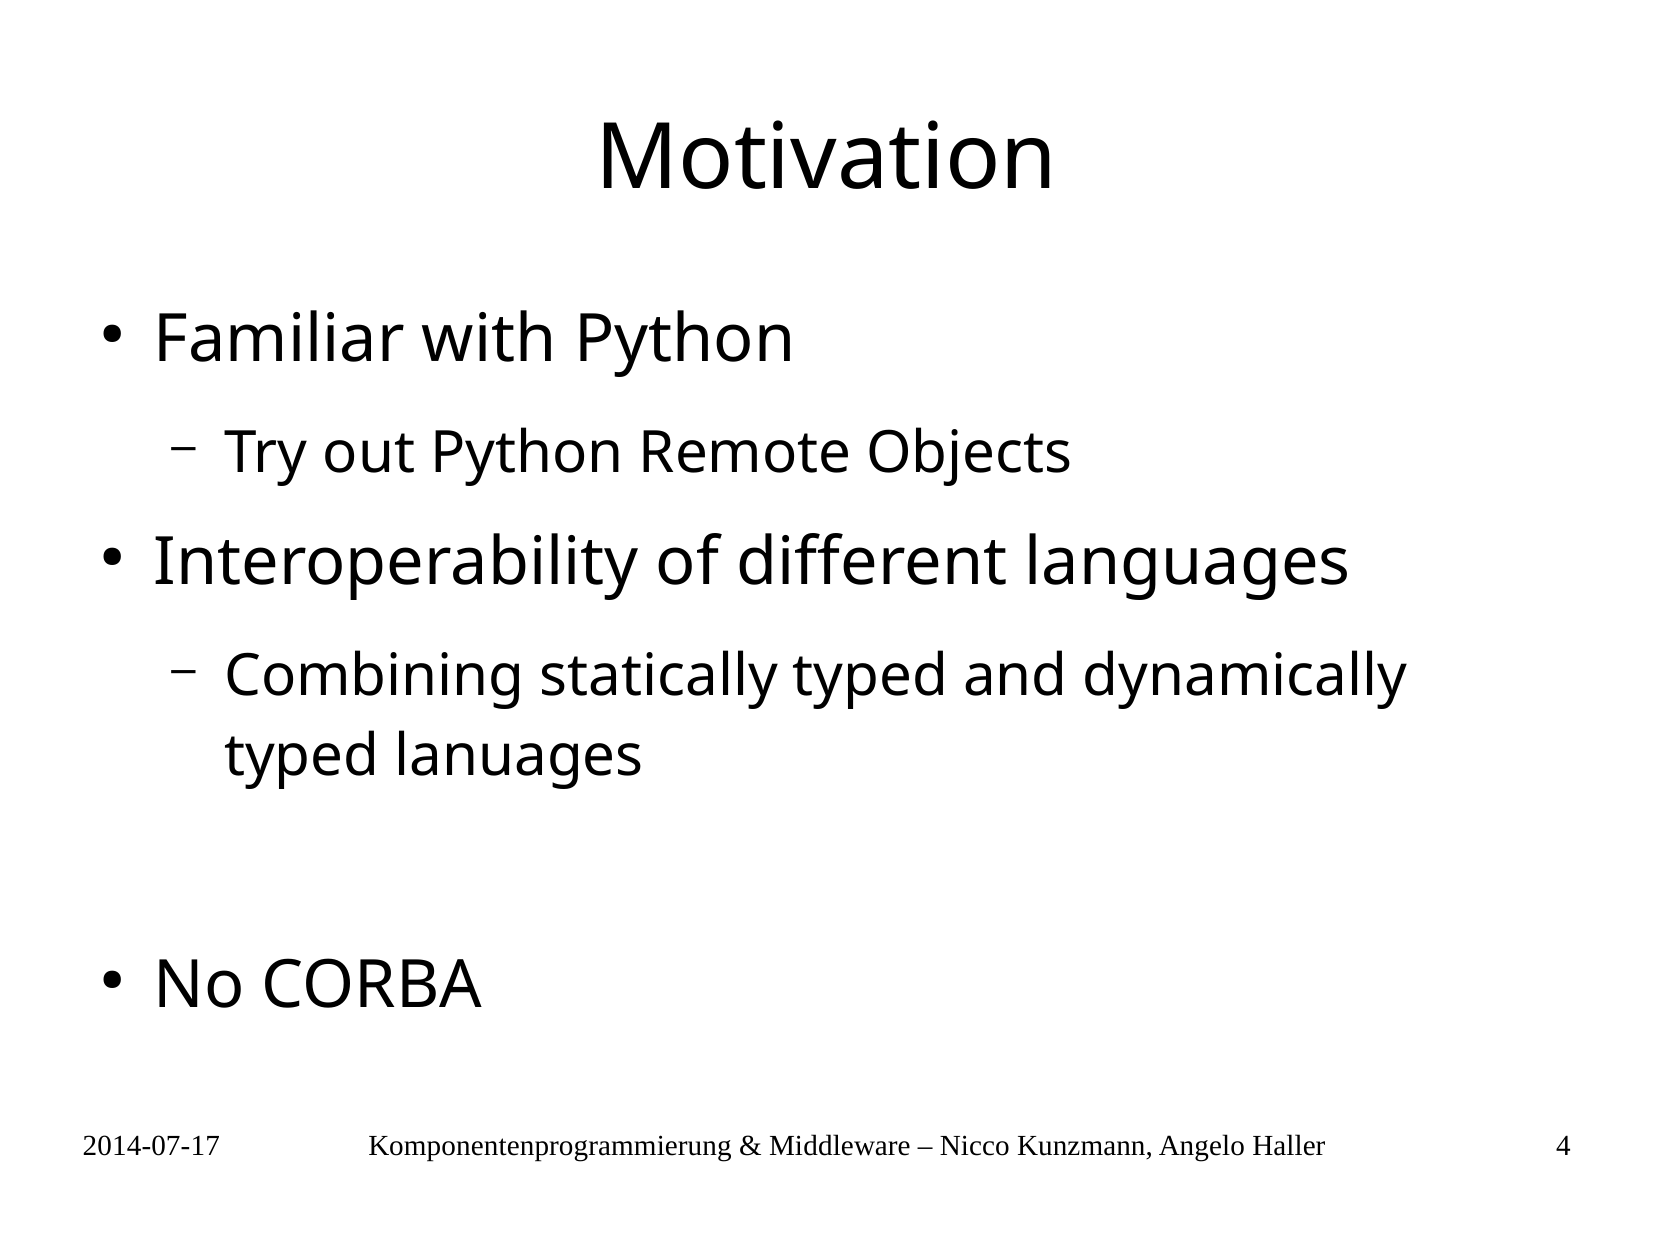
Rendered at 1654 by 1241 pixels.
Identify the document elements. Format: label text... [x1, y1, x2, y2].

list Familiar with Python Try out Python Remote Objects Interoperability of different languages Combining statically typed and dynamically typed lanuages No CORBA [82, 290, 1571, 1010]
title Motivation [82, 49, 1571, 257]
